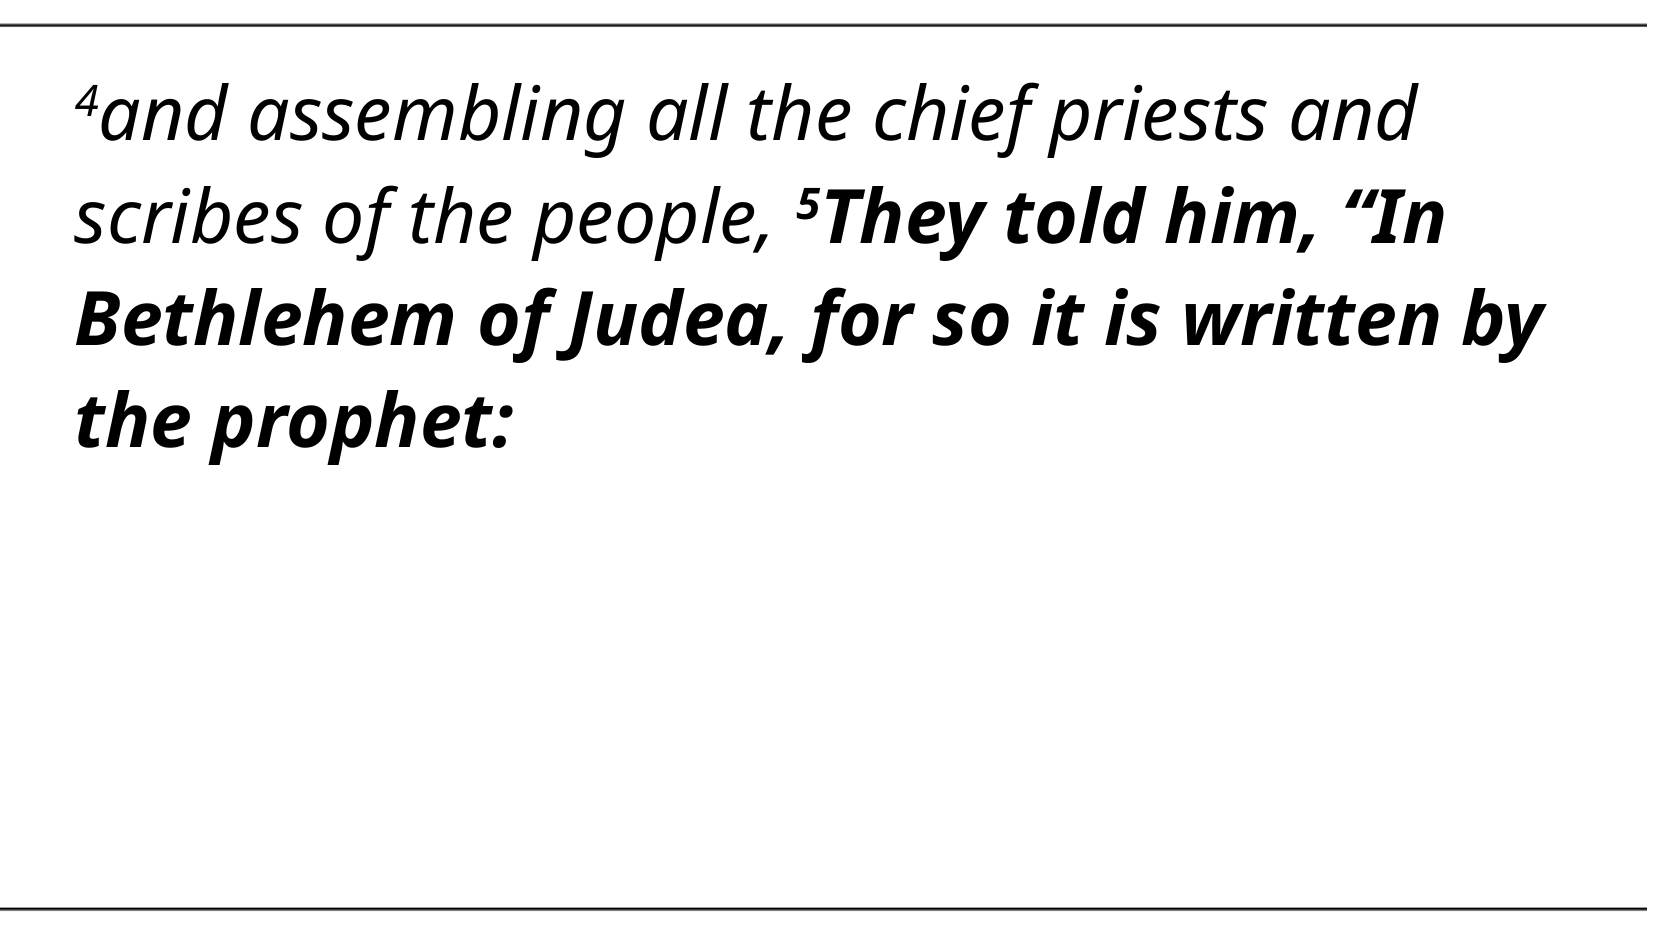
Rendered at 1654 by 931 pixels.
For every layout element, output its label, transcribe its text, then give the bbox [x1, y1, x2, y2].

picture [0, 2, 1647, 931]
text_box 4and assembling all the chief priests and scribes of the people, 5They told him, “In Bethlehem of Judea, for so it is written by the prophet: [60, 53, 1591, 468]
